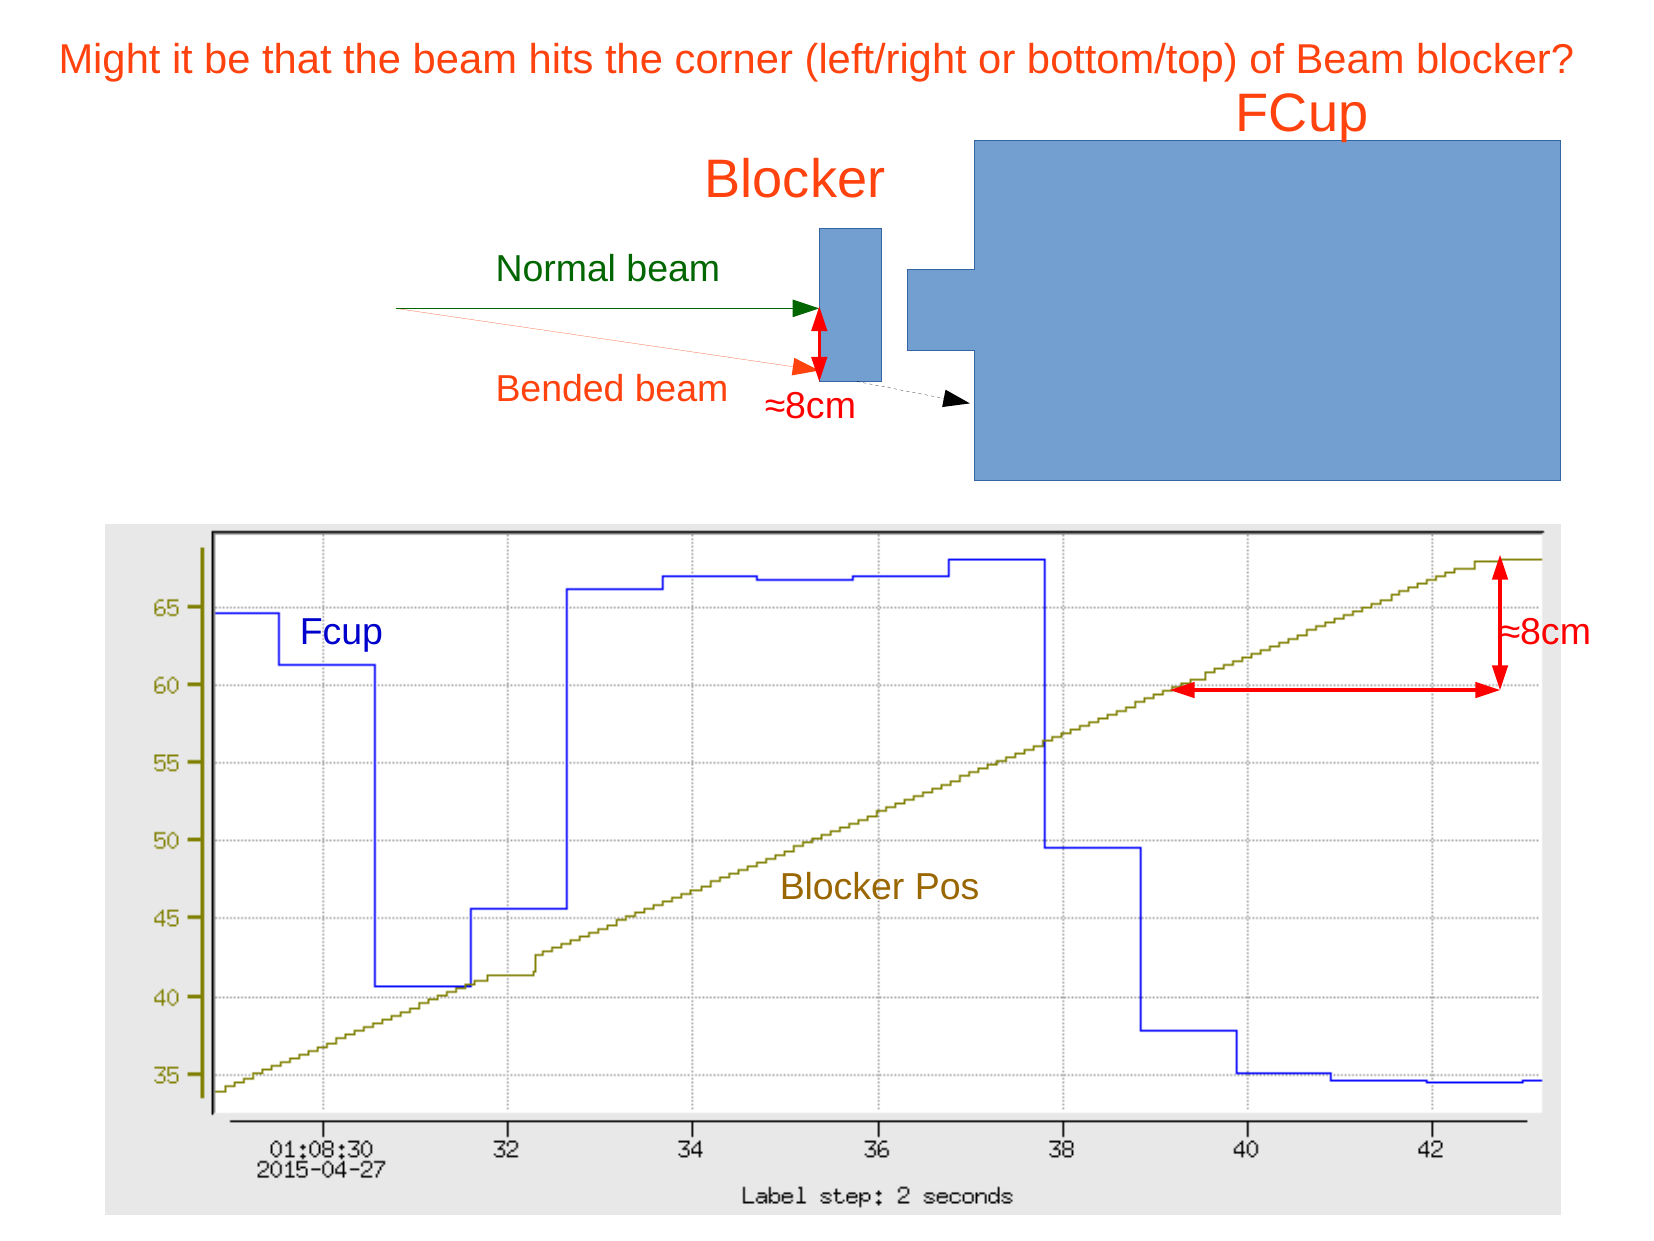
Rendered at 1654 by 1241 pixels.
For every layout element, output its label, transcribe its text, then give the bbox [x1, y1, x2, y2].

picture [105, 524, 1561, 1216]
text_box Normal beam [480, 240, 736, 297]
text_box [819, 228, 882, 382]
text_box Blocker Pos [765, 858, 995, 916]
text_box ≈8cm [1485, 603, 1606, 661]
text_box ≈8cm [750, 376, 871, 434]
text_box Bended beam [480, 360, 751, 417]
text_box [907, 140, 1561, 481]
text_box Might it be that the beam hits the corner (left/right or bottom/top) of Beam blocker? [43, 28, 1591, 91]
text_box Fcup [285, 603, 398, 661]
text_box FCup [1221, 75, 1411, 151]
text_box Blocker [690, 140, 916, 217]
